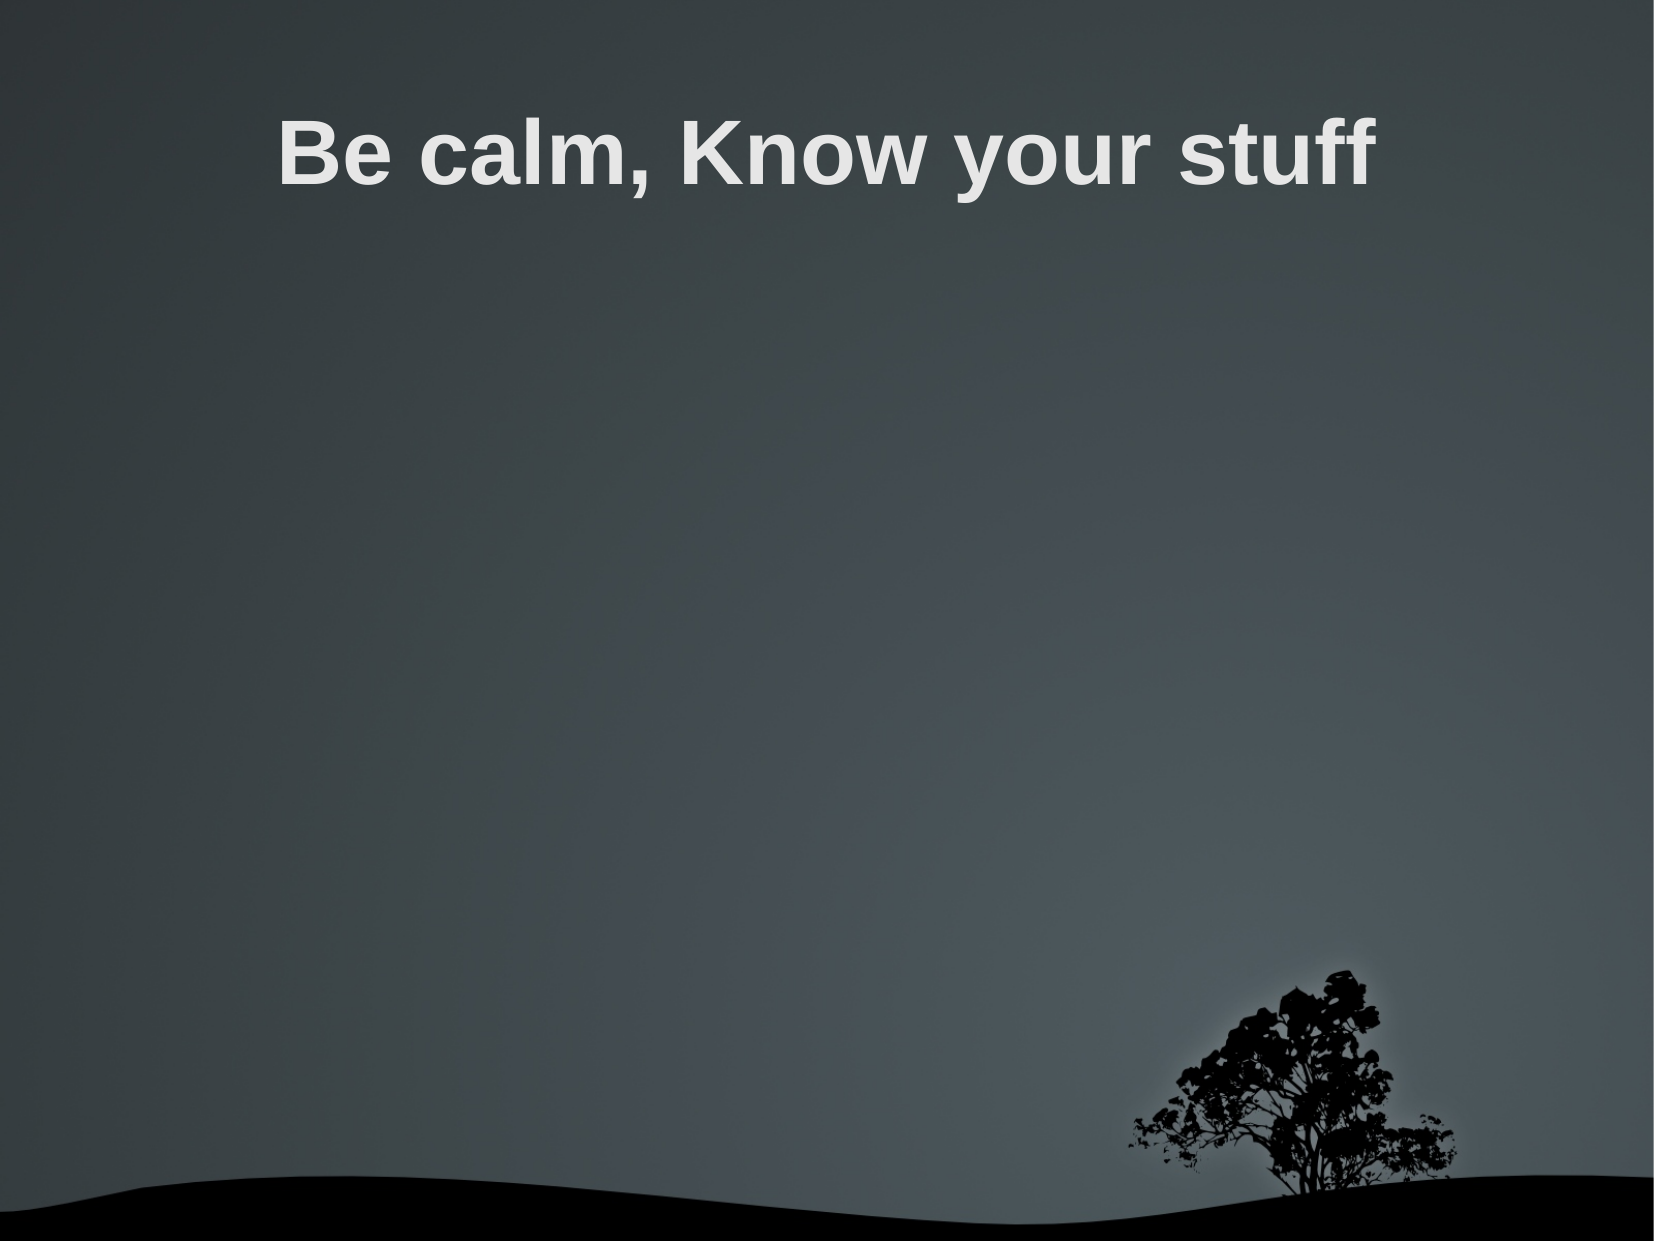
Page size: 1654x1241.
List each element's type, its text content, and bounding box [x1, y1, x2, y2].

title Be calm, Know your stuff [82, 49, 1571, 257]
picture [0, 0, 1654, 1241]
